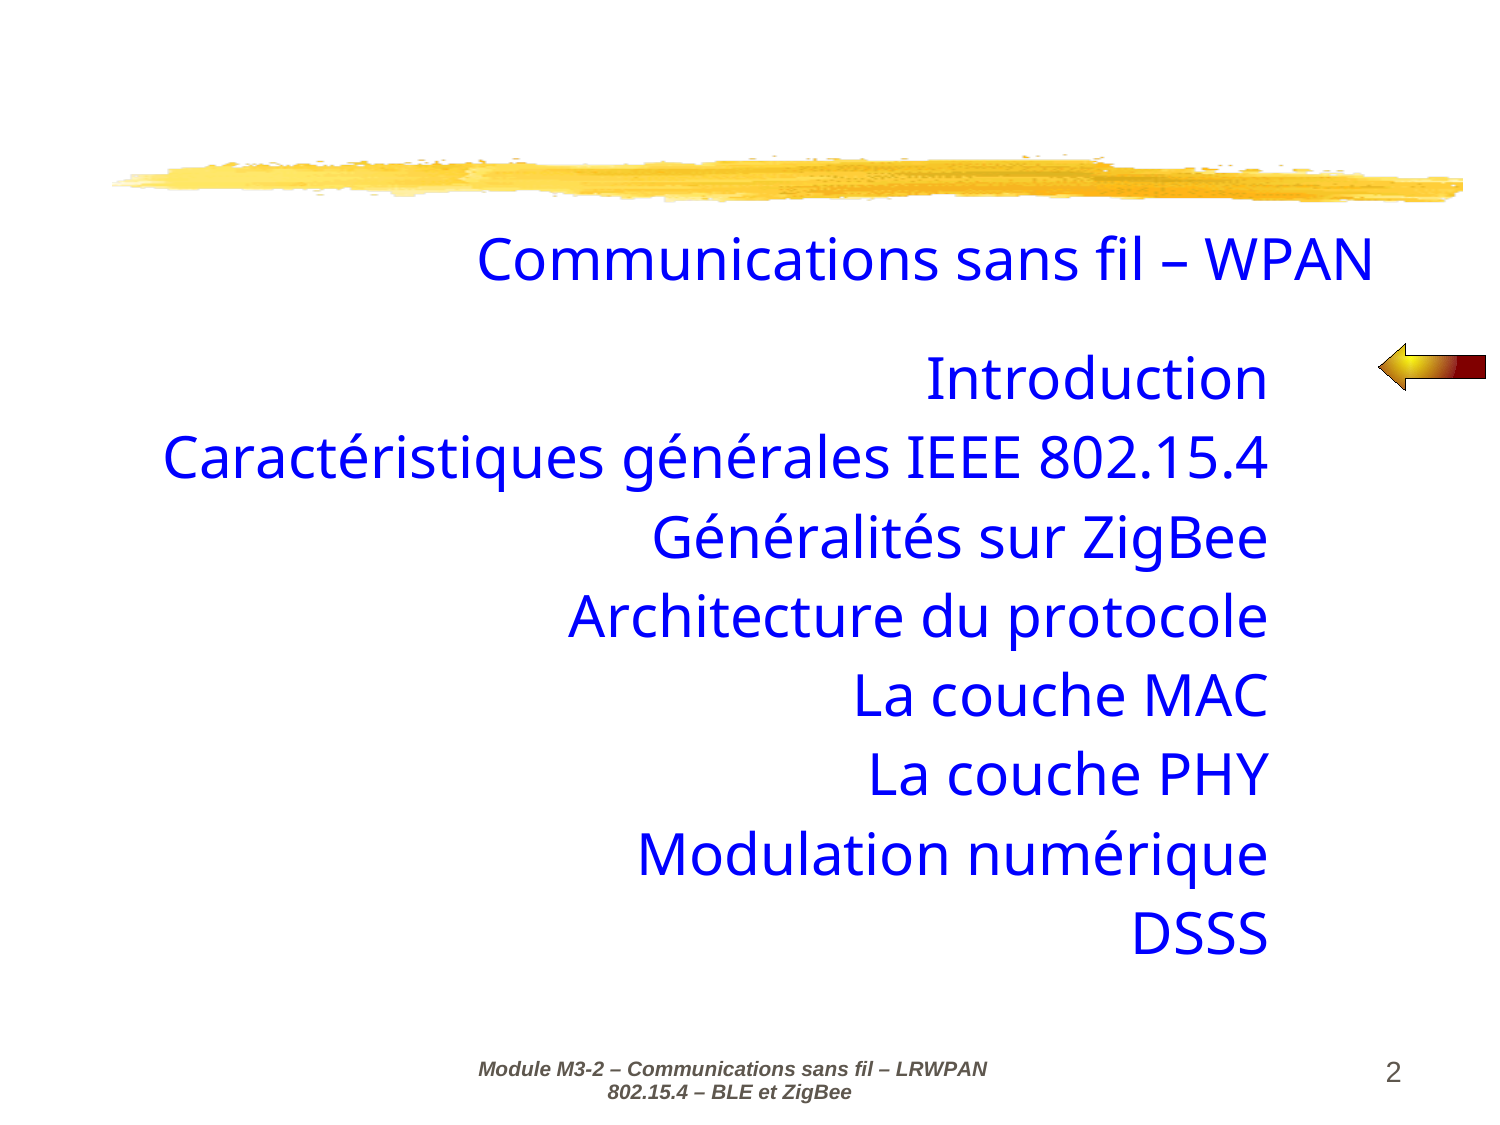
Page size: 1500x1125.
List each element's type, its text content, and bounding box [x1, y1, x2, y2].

title Communications sans fil – WPAN [101, 215, 1377, 301]
picture [112, 149, 1463, 213]
text_box Introduction Caractéristiques générales IEEE 802.15.4 Généralités sur ZigBee Architecture du protocole La couche MAC La couche PHY Modulation numérique DSSS [147, 329, 1384, 1125]
text_box [1378, 343, 1486, 391]
